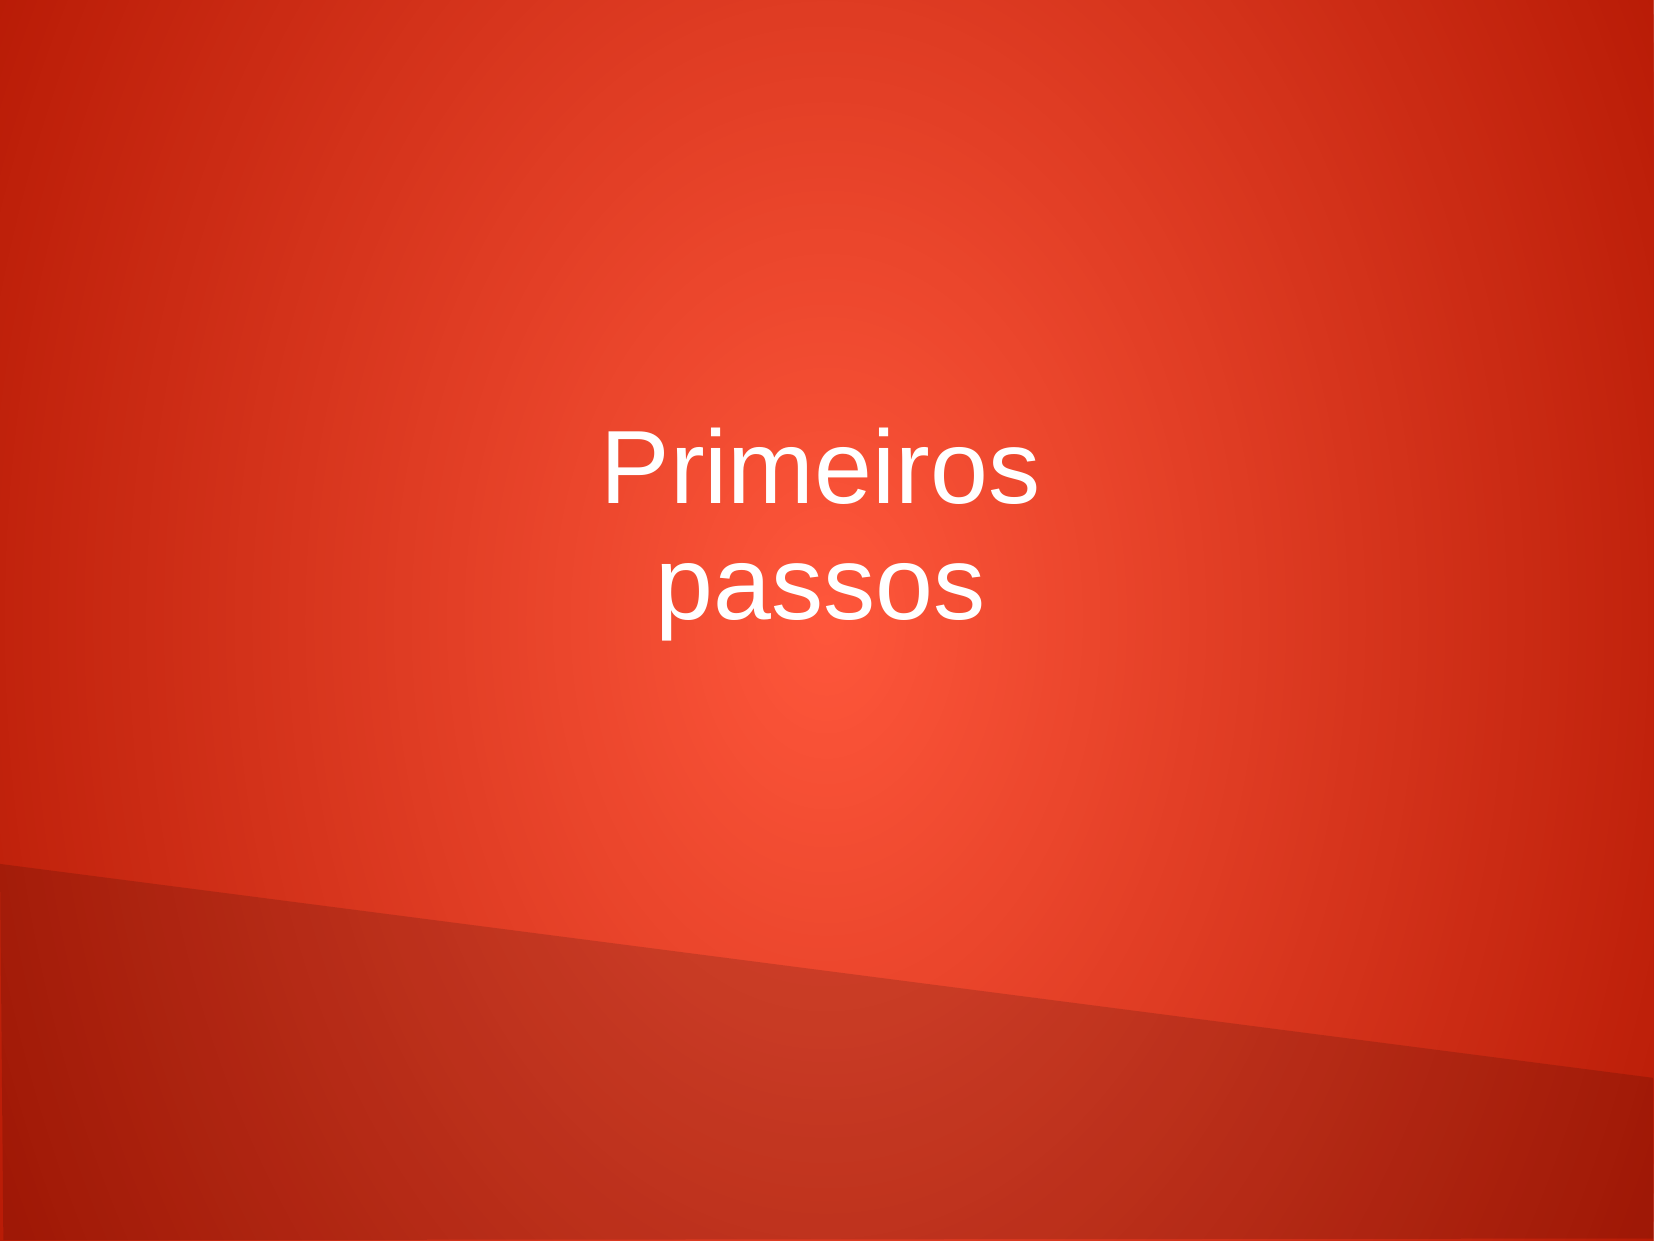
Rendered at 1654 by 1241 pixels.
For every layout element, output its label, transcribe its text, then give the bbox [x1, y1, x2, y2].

text_box Primeiros passos [543, 401, 1099, 745]
